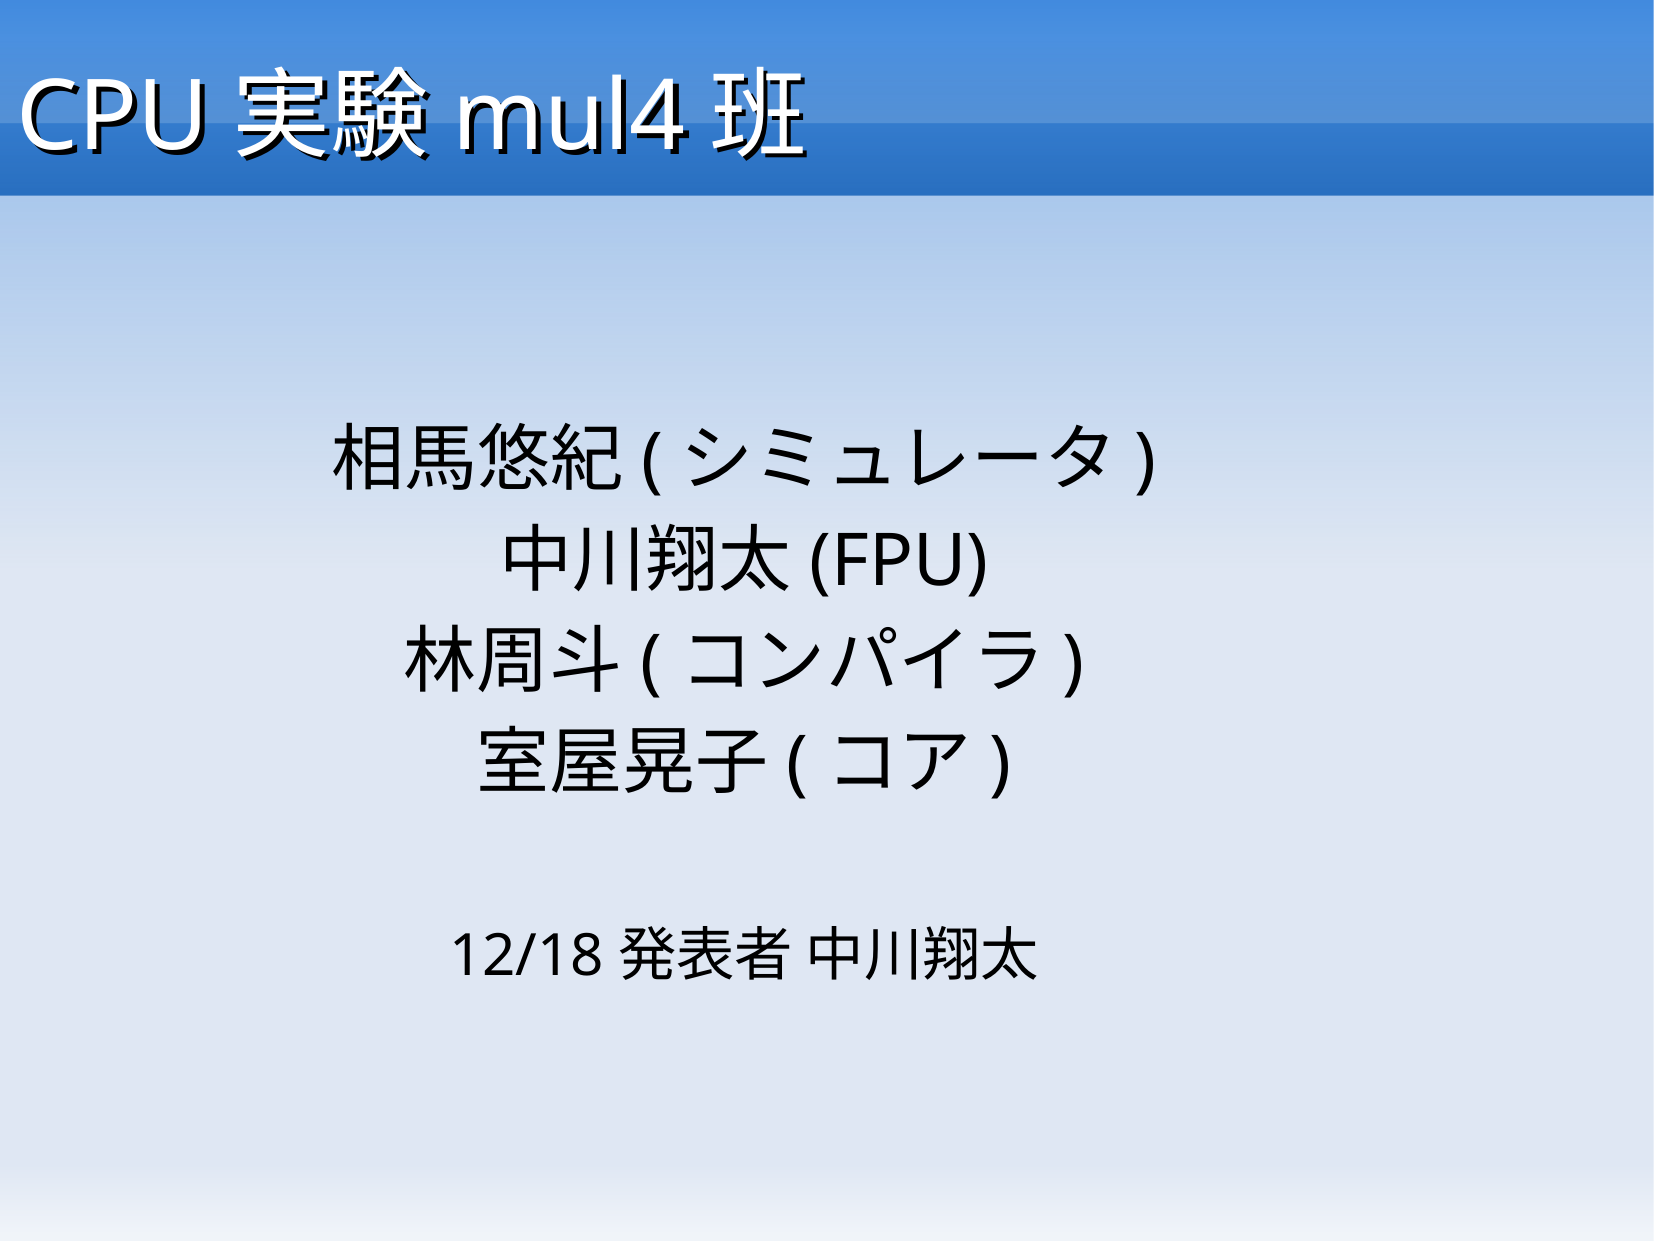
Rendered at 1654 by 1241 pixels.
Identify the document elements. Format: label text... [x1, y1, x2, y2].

title CPU実験mul4班 [0, 43, 1489, 178]
picture [0, 0, 1654, 1241]
text_box 相馬悠紀(シミュレータ) 中川翔太(FPU) 林周斗(コンパイラ) 室屋晃子(コア) 12/18発表者 中川翔太 [0, 290, 1489, 1109]
